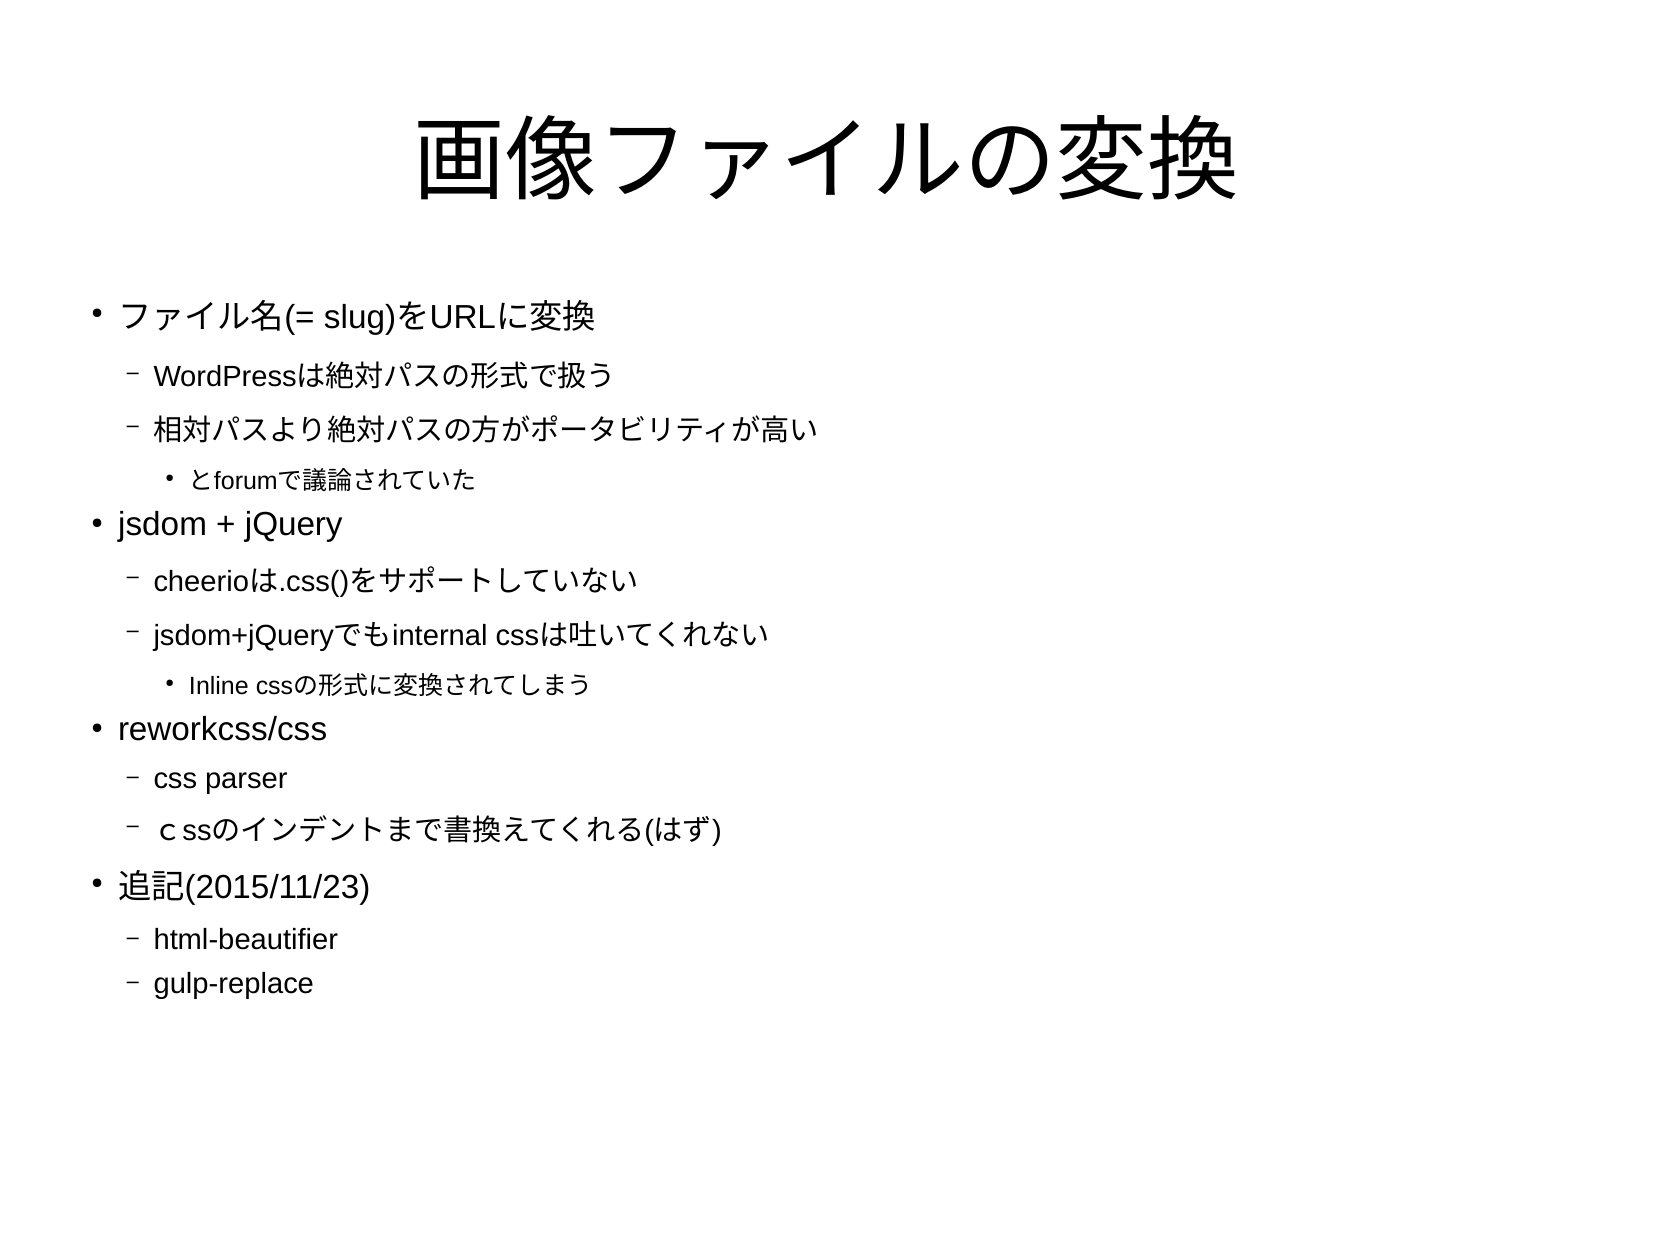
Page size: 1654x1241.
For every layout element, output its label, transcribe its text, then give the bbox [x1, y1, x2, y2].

title 画像ファイルの変換 [82, 49, 1571, 257]
list ファイル名(= slug)をURLに変換 WordPressは絶対パスの形式で扱う 相対パスより絶対パスの方がポータビリティが高い とforumで議論されていた jsdom + jQuery cheerioは.css()をサポートしていない jsdom+jQueryでもinternal cssは吐いてくれない Inline cssの形式に変換されてしまう reworkcss/css css parser ｃssのインデントまで書換えてくれる(はず) 追記(2015/11/23) html-beautifier gulp-replace [82, 290, 1571, 1010]
